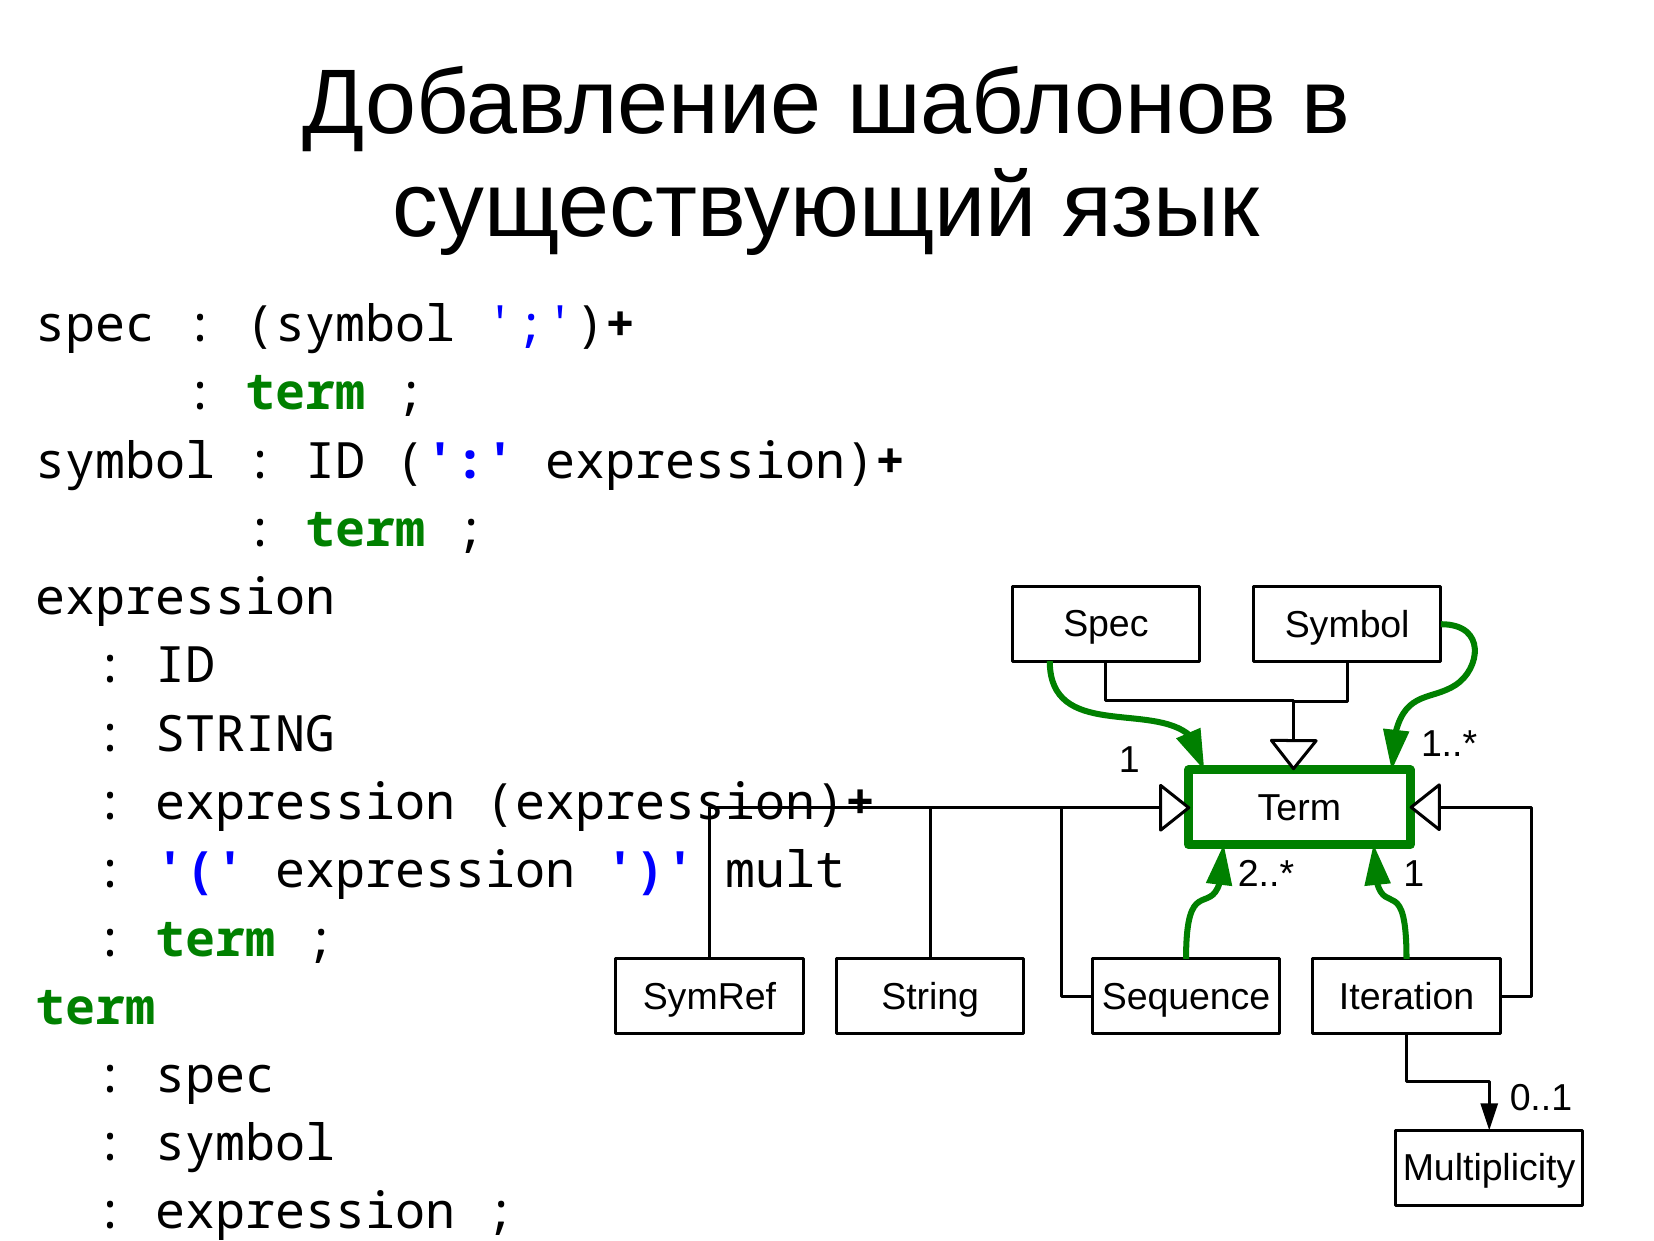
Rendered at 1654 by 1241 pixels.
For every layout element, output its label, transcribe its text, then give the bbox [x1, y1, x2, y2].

text_box SymRef [615, 996, 804, 1034]
text_box [1271, 740, 1317, 769]
text_box String [836, 958, 1024, 1034]
text_box Multiplicity [1395, 1130, 1583, 1206]
text_box 1 [1104, 730, 1155, 788]
text_box [1160, 785, 1189, 831]
text_box 1 [1388, 844, 1439, 920]
text_box 0..1 [1494, 1069, 1588, 1145]
text_box Sequence [1092, 958, 1280, 1034]
text_box Symbol [1253, 586, 1441, 662]
text_box [1411, 790, 1440, 830]
text_box Term [1188, 769, 1411, 845]
text_box spec : (symbol ';')+ : term ; symbol : ID (':' expression)+ : term ; expression : ID : STRING : expression (expression)+ : '(' expression ')' mult : term ; term : spec : symbol : expression ; [20, 280, 986, 996]
title Добавление шаблонов в существующий язык [82, 50, 1571, 256]
text_box 1..* [1406, 714, 1493, 790]
text_box Iteration [1312, 958, 1501, 1034]
text_box 2..* [1223, 844, 1310, 920]
text_box Spec [1012, 586, 1200, 662]
